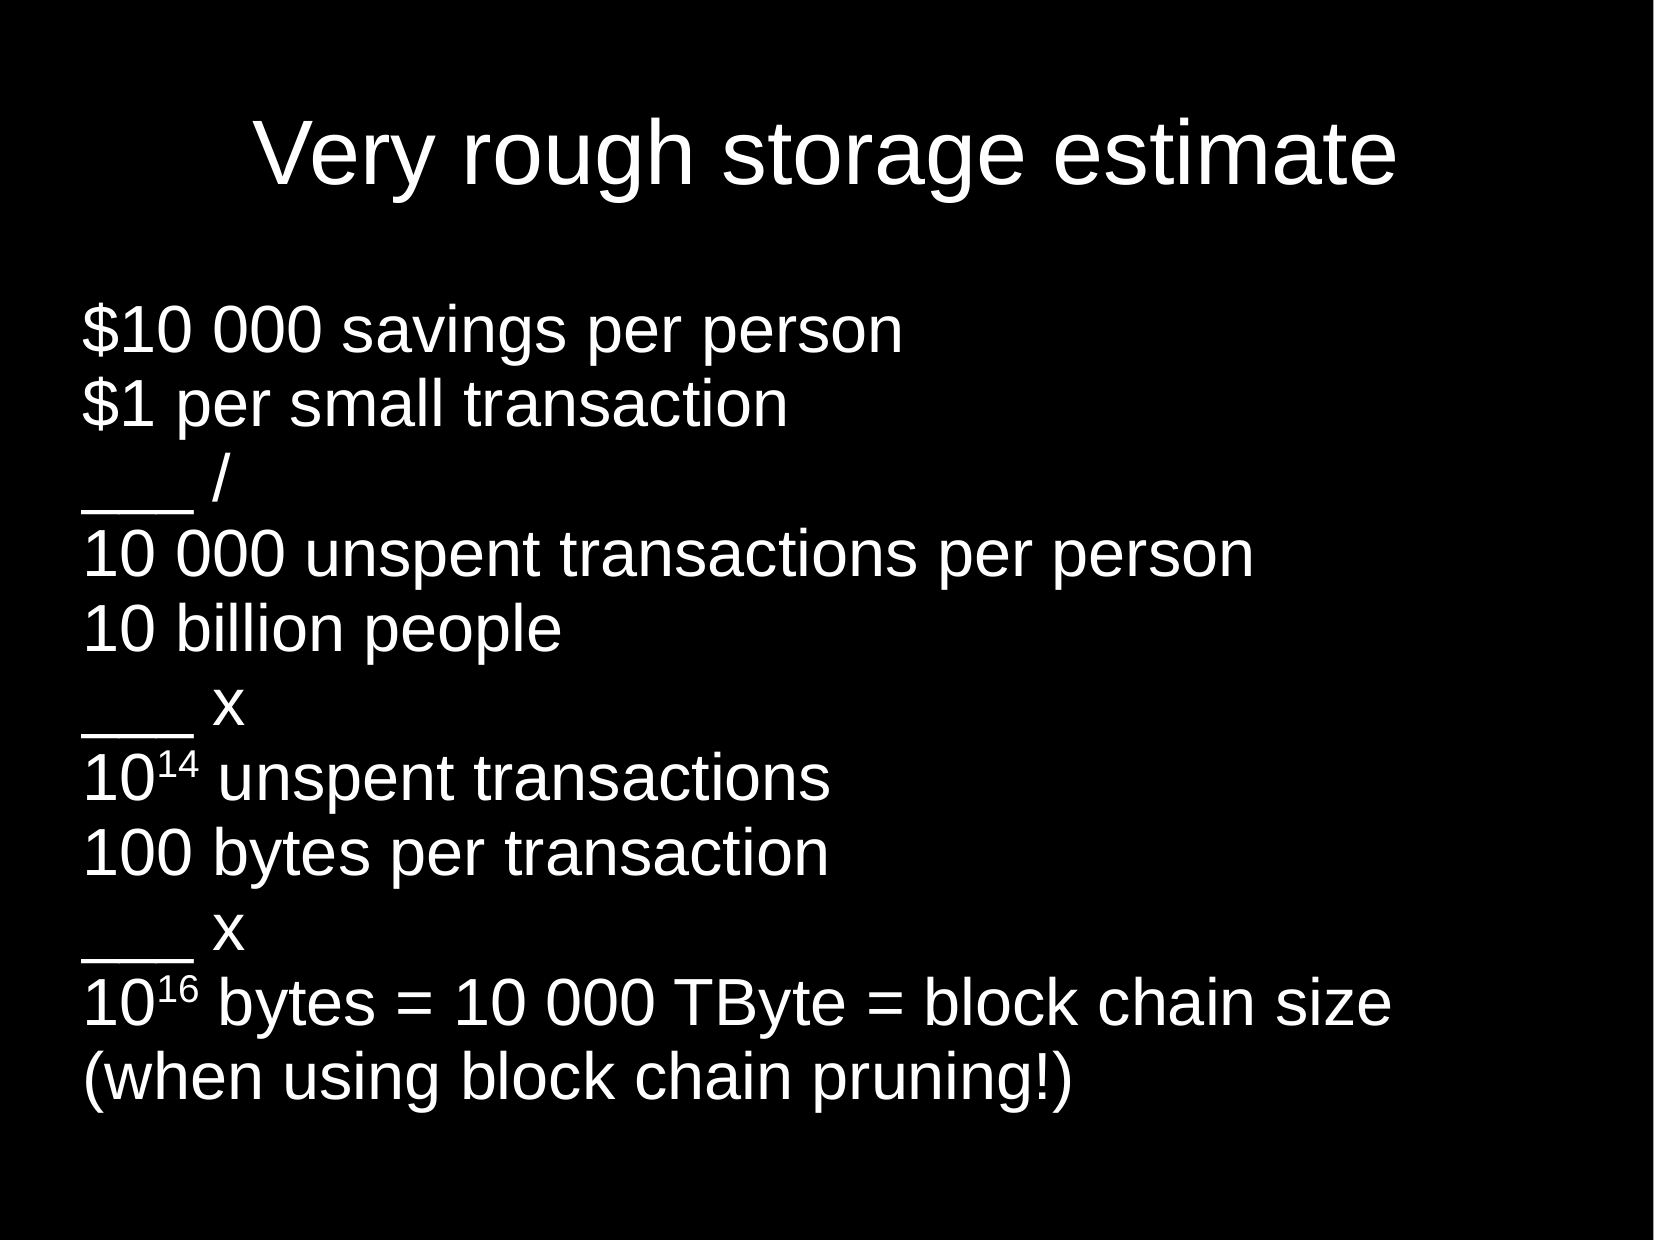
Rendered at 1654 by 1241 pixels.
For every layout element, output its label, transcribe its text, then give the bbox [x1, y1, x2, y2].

title Very rough storage estimate [82, 49, 1571, 257]
subtitle $10 000 savings per person $1 per small transaction ___ / 10 000 unspent transactions per person 10 billion people ___ x 1014 unspent transactions 100 bytes per transaction ___ x 1016 bytes = 10 000 TByte = block chain size (when using block chain pruning!) [82, 236, 1538, 1170]
